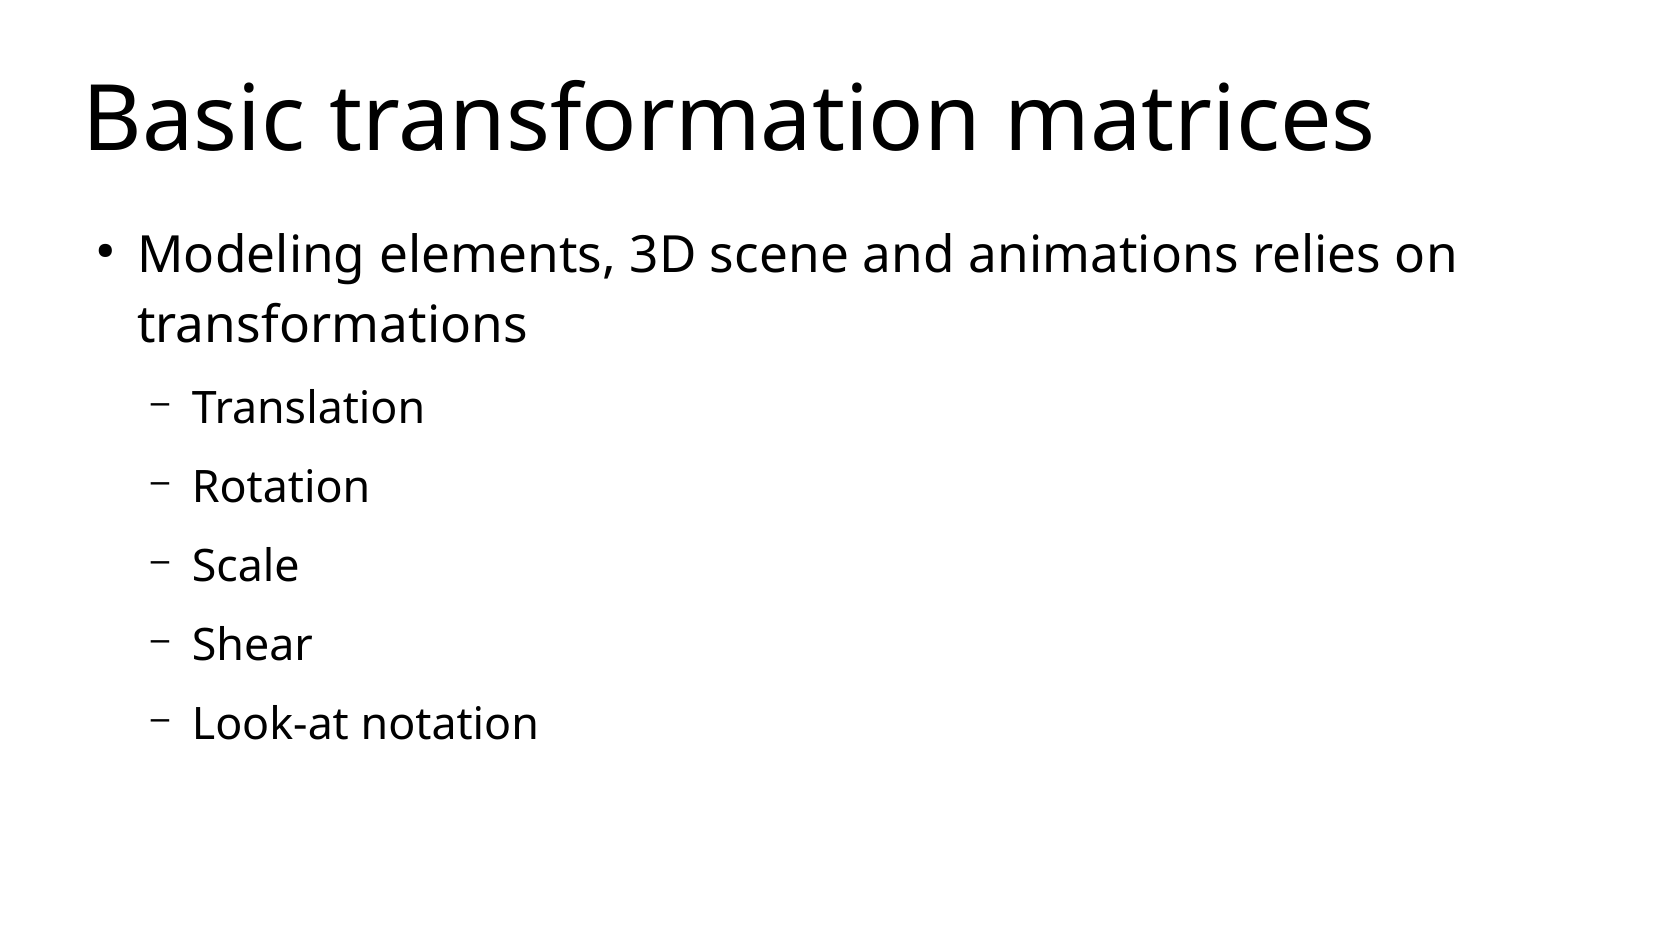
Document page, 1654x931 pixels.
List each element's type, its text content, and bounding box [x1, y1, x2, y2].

title Basic transformation matrices [82, 0, 1571, 217]
list Modeling elements, 3D scene and animations relies on transformations Translation Rotation Scale Shear Look-at notation [82, 217, 1571, 758]
